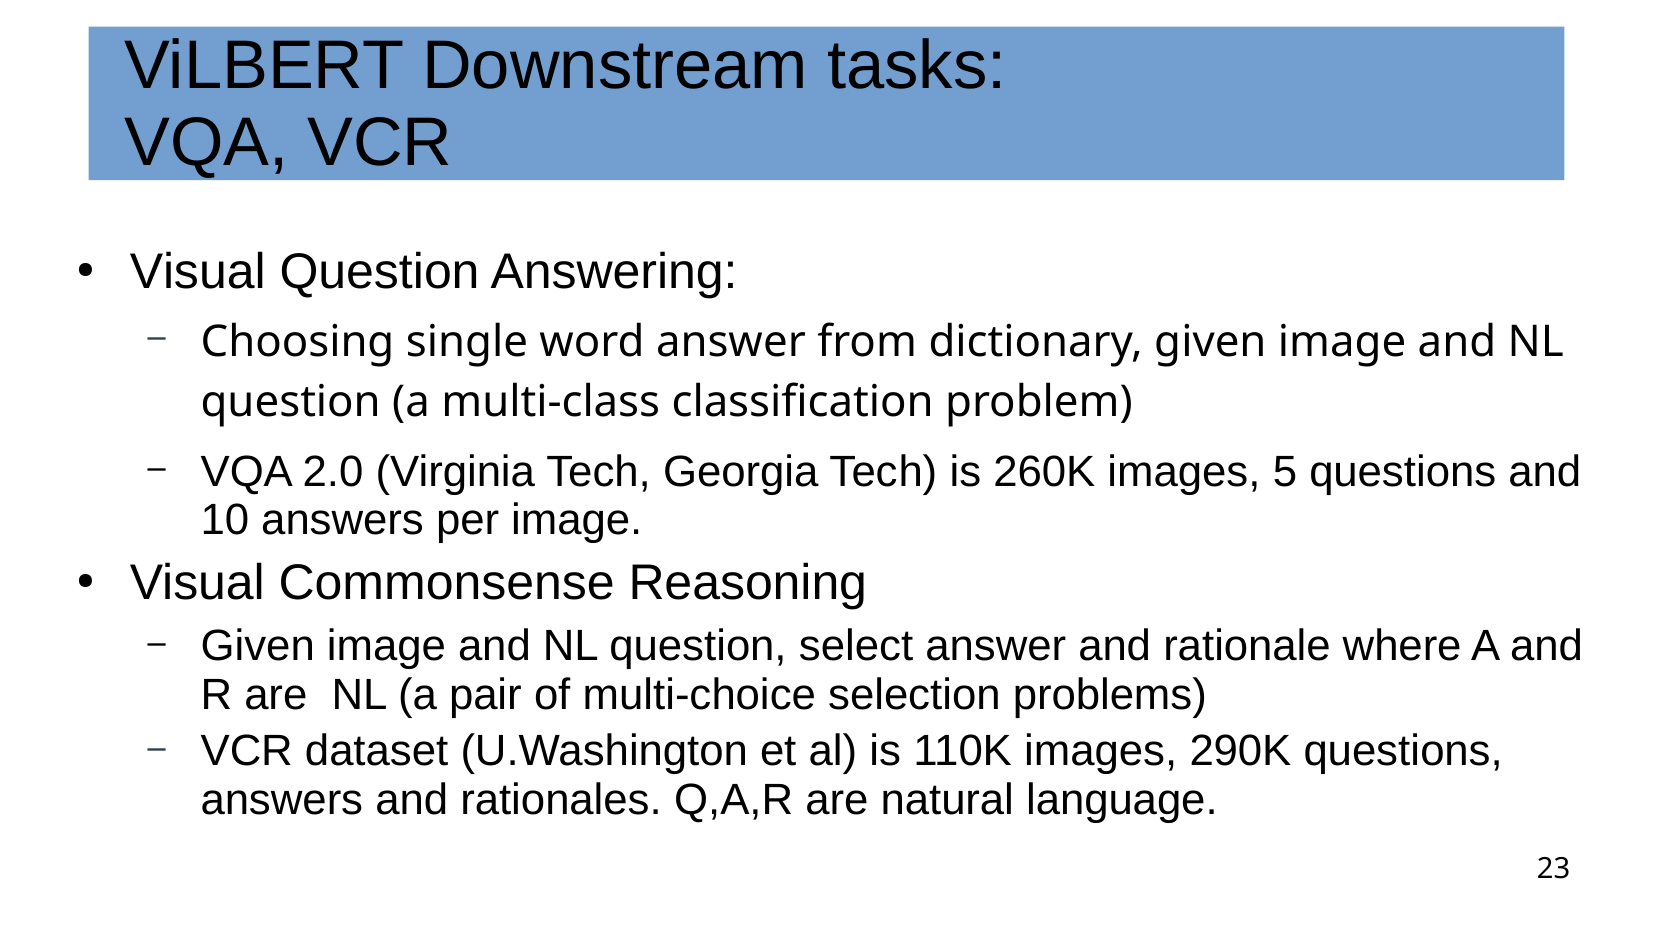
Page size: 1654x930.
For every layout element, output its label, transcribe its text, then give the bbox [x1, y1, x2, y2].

title ViLBERT Downstream tasks: VQA, VCR [88, 26, 1565, 181]
list Visual Question Answering: Choosing single word answer from dictionary, given image and NL question (a multi-class classification problem) VQA 2.0 (Virginia Tech, Georgia Tech) is 260K images, 5 questions and 10 answers per image. Visual Commonsense Reasoning Given image and NL question, select answer and rationale where A and R are NL (a pair of multi-choice selection problems) VCR dataset (U.Washington et al) is 110K images, 290K questions, answers and rationales. Q,A,R are natural language. [58, 243, 1594, 864]
